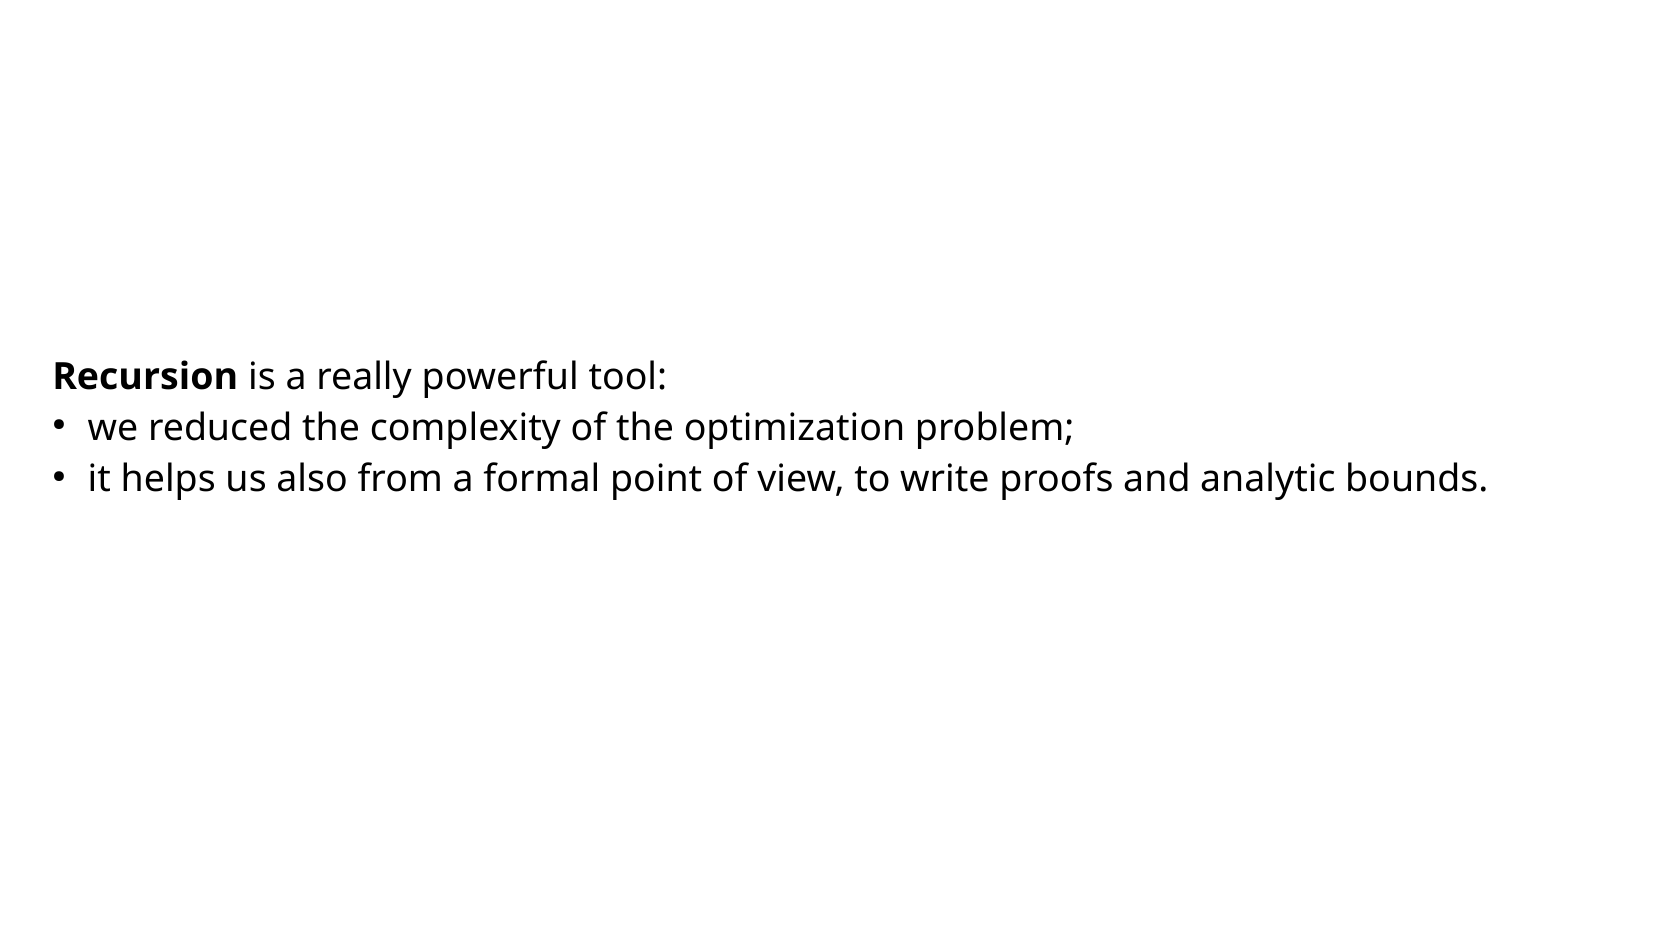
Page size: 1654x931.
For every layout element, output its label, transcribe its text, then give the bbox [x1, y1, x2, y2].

text_box Recursion is a really powerful tool: we reduced the complexity of the optimization problem; it helps us also from a formal point of view, to write proofs and analytic bounds. [37, 342, 1651, 526]
